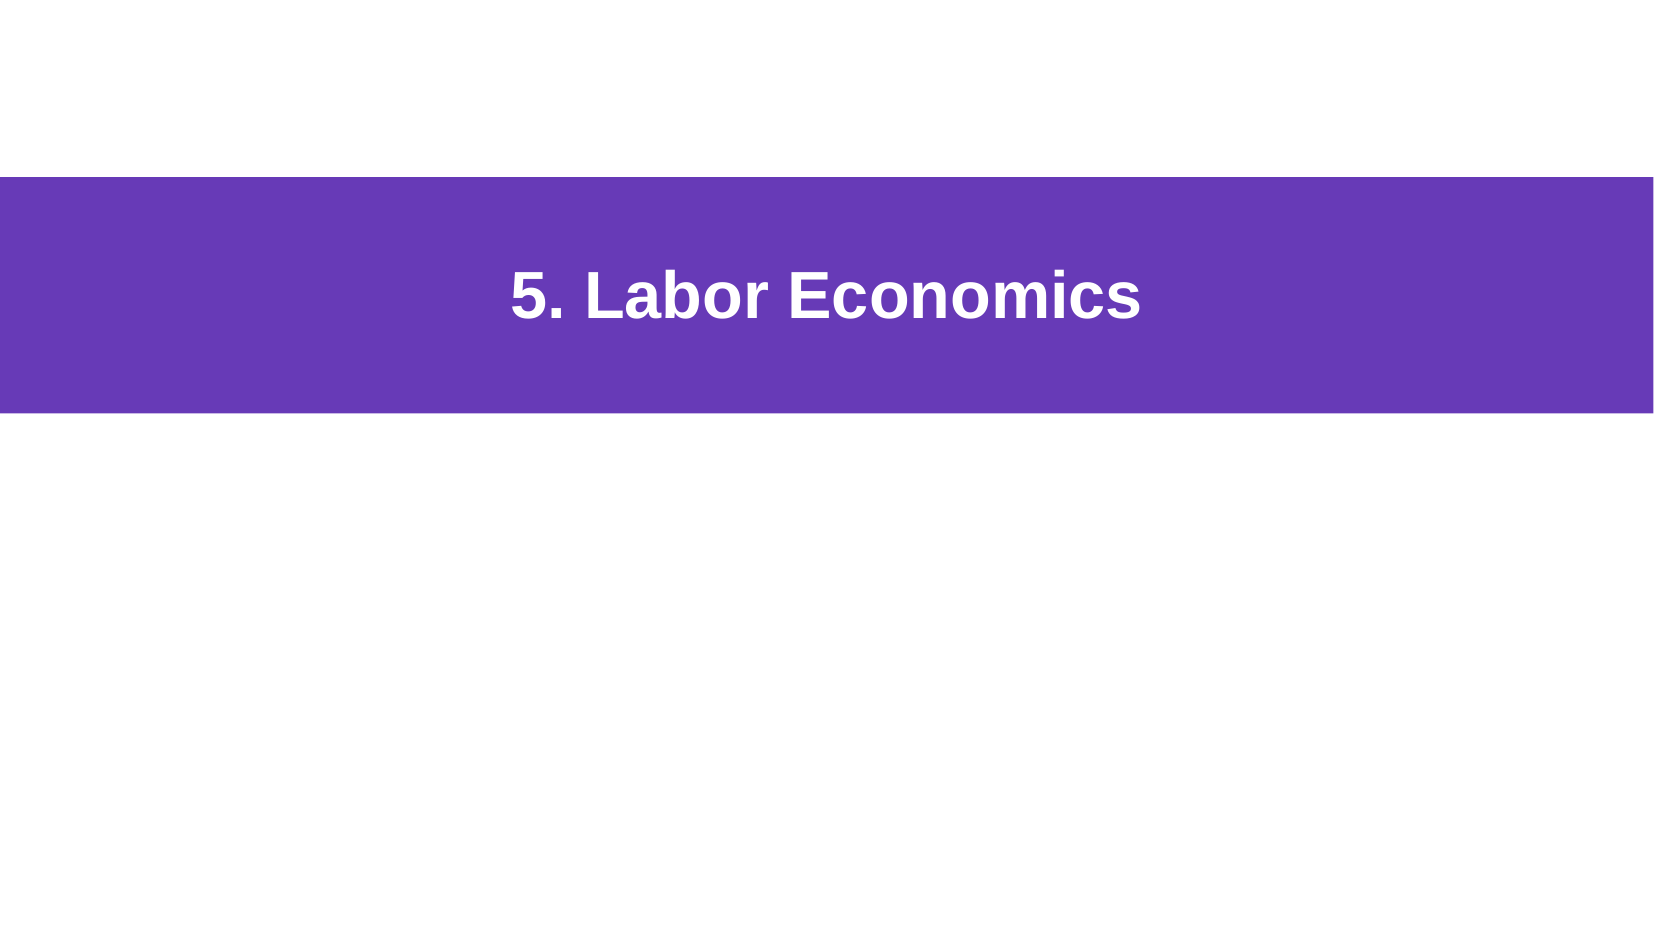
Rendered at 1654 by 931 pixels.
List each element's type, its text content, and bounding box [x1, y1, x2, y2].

title 5. Labor Economics [0, 177, 1654, 414]
